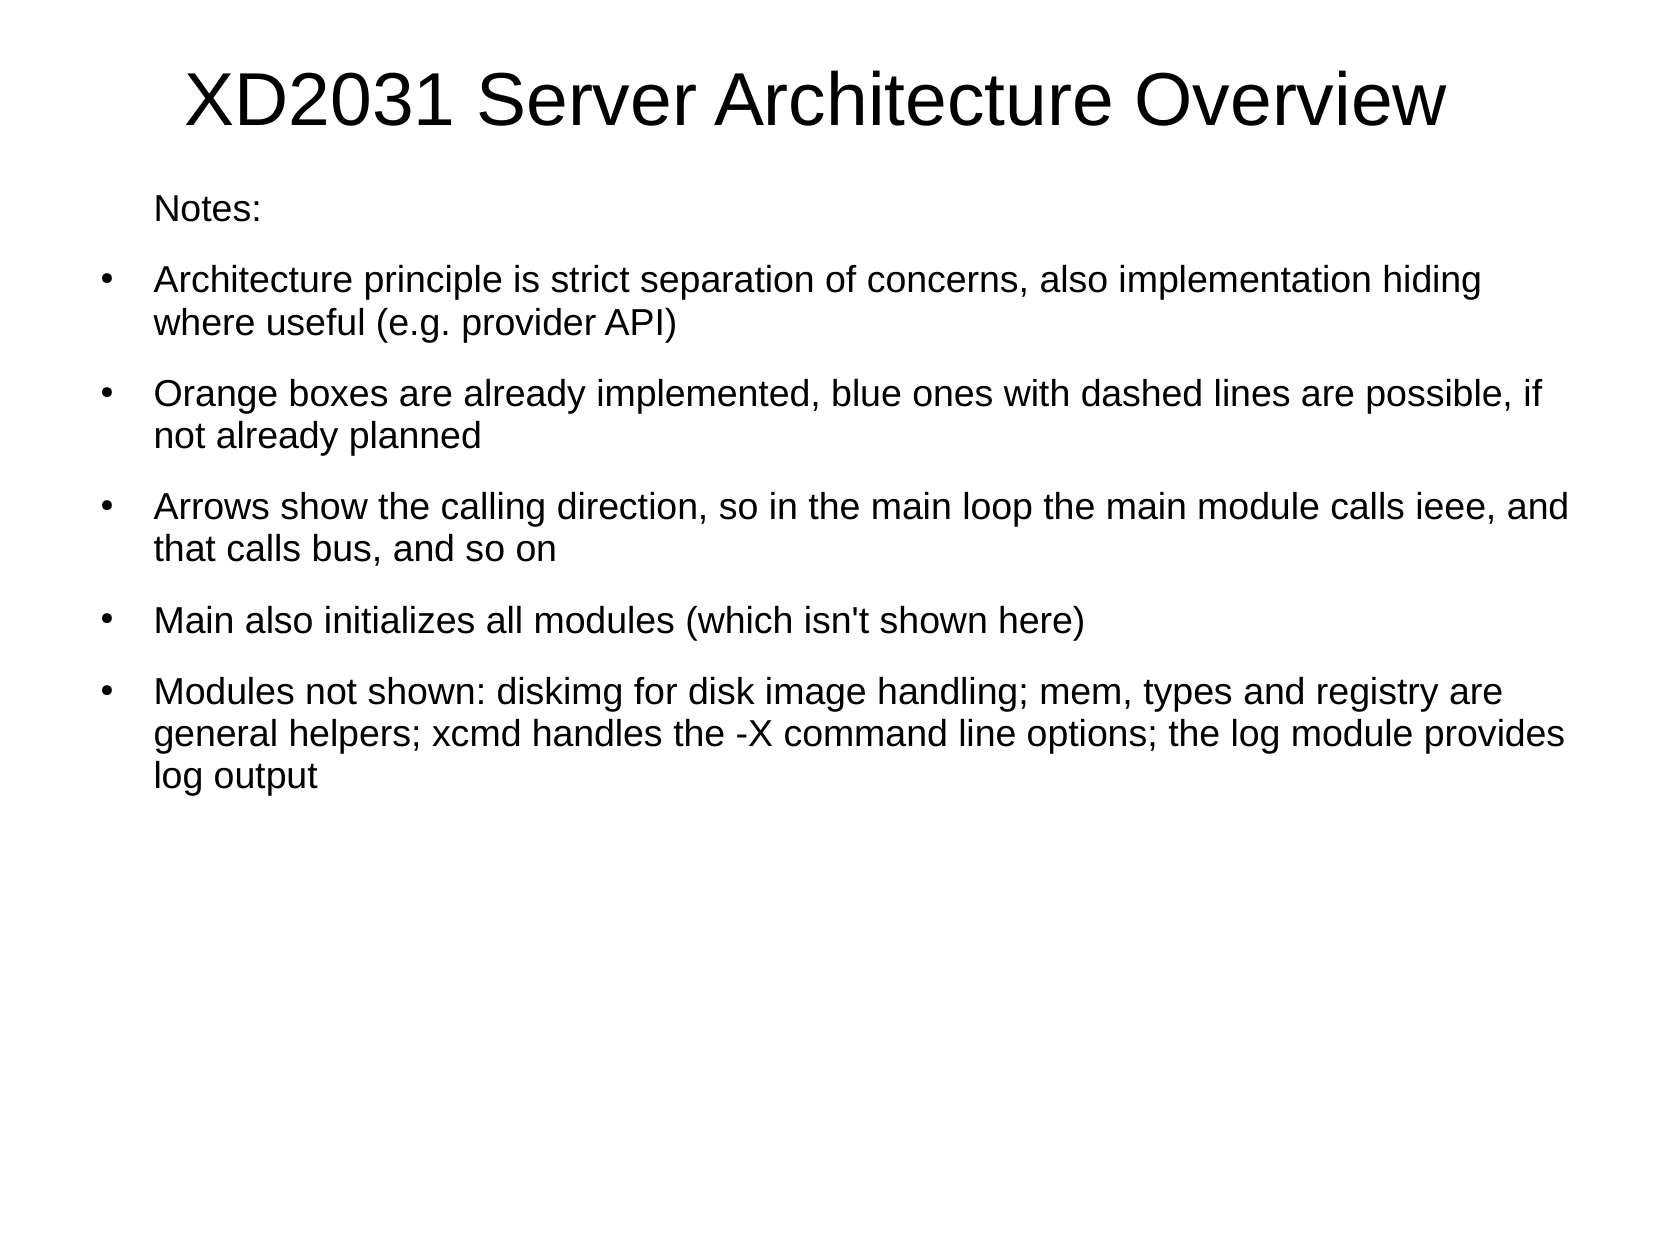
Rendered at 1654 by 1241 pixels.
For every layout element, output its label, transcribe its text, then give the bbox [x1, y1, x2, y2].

title XD2031 Server Architecture Overview [82, 49, 1571, 151]
list Notes: Architecture principle is strict separation of concerns, also implementation hiding where useful (e.g. provider API) Orange boxes are already implemented, blue ones with dashed lines are possible, if not already planned Arrows show the calling direction, so in the main loop the main module calls ieee, and that calls bus, and so on Main also initializes all modules (which isn't shown here) Modules not shown: diskimg for disk image handling; mem, types and registry are general helpers; xcmd handles the -X command line options; the log module provides log output [82, 187, 1571, 1201]
